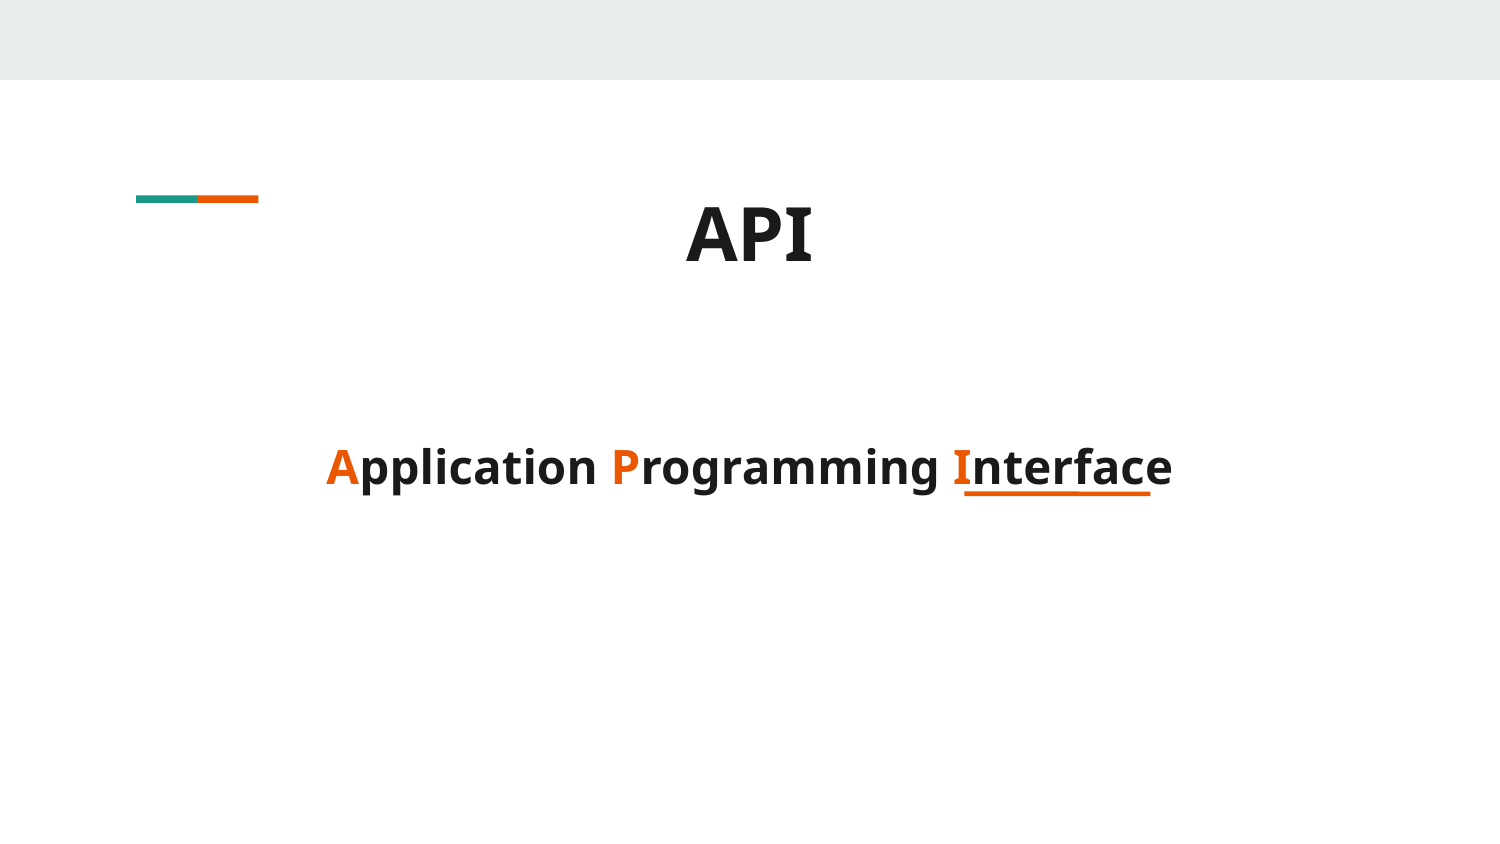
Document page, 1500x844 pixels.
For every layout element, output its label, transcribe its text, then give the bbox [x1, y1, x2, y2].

title API [119, 171, 1381, 373]
title Application Programming Interface [119, 421, 1381, 510]
